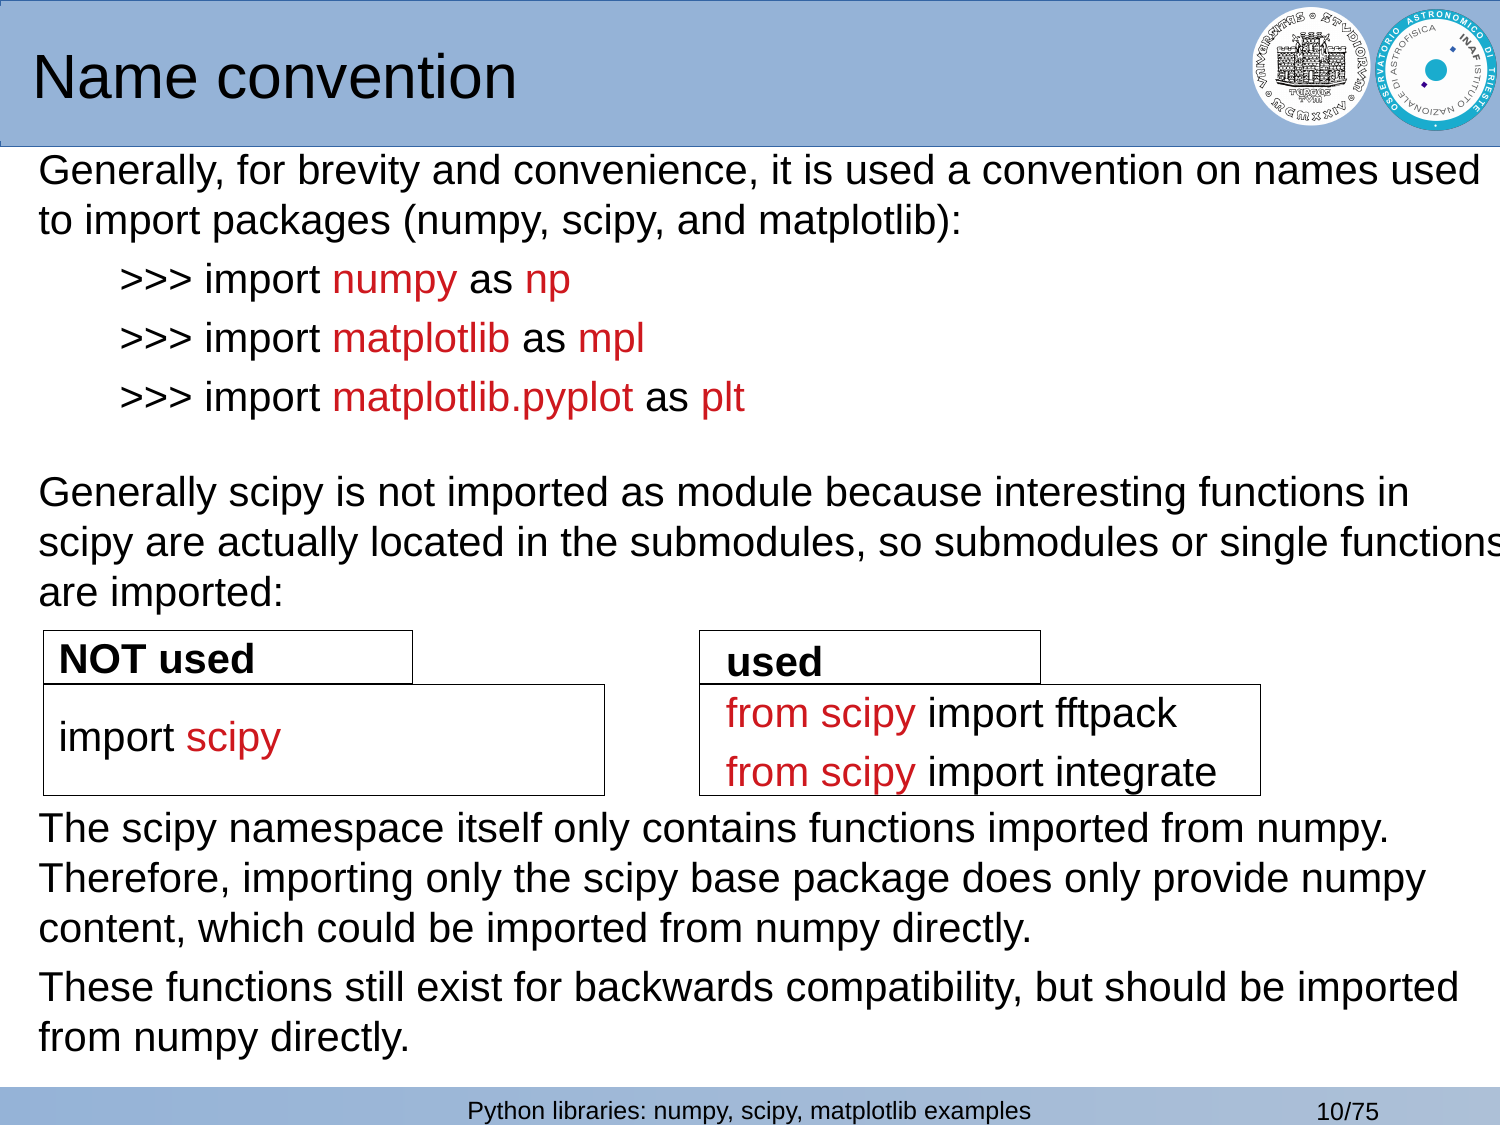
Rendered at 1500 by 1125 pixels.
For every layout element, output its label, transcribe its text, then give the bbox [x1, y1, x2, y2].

list used [711, 626, 1080, 690]
text_box [43, 678, 605, 796]
text_box Name convention [0, 5, 1253, 141]
list import scipy [43, 702, 909, 848]
list Generally, for brevity and convenience, it is used a convention on names used to import packages (numpy, scipy, and matplotlib): >>> import numpy as np >>> import matplotlib as mpl >>> import matplotlib.pyplot as plt Generally scipy is not imported as module because interesting functions in scipy are actually located in the submodules, so submodules or single functions are imported: The scipy namespace itself only contains functions imported from numpy. Therefore, importing only the scipy base package does only provide numpy content, which could be imported from numpy directly. These functions still exist for backwards compatibility, but should be imported from numpy directly. [23, 135, 1500, 1037]
picture [1253, 0, 1500, 135]
list NOT used [43, 624, 413, 678]
text_box [699, 630, 1261, 796]
list from scipy import fftpack from scipy import integrate [909, 678, 1304, 824]
